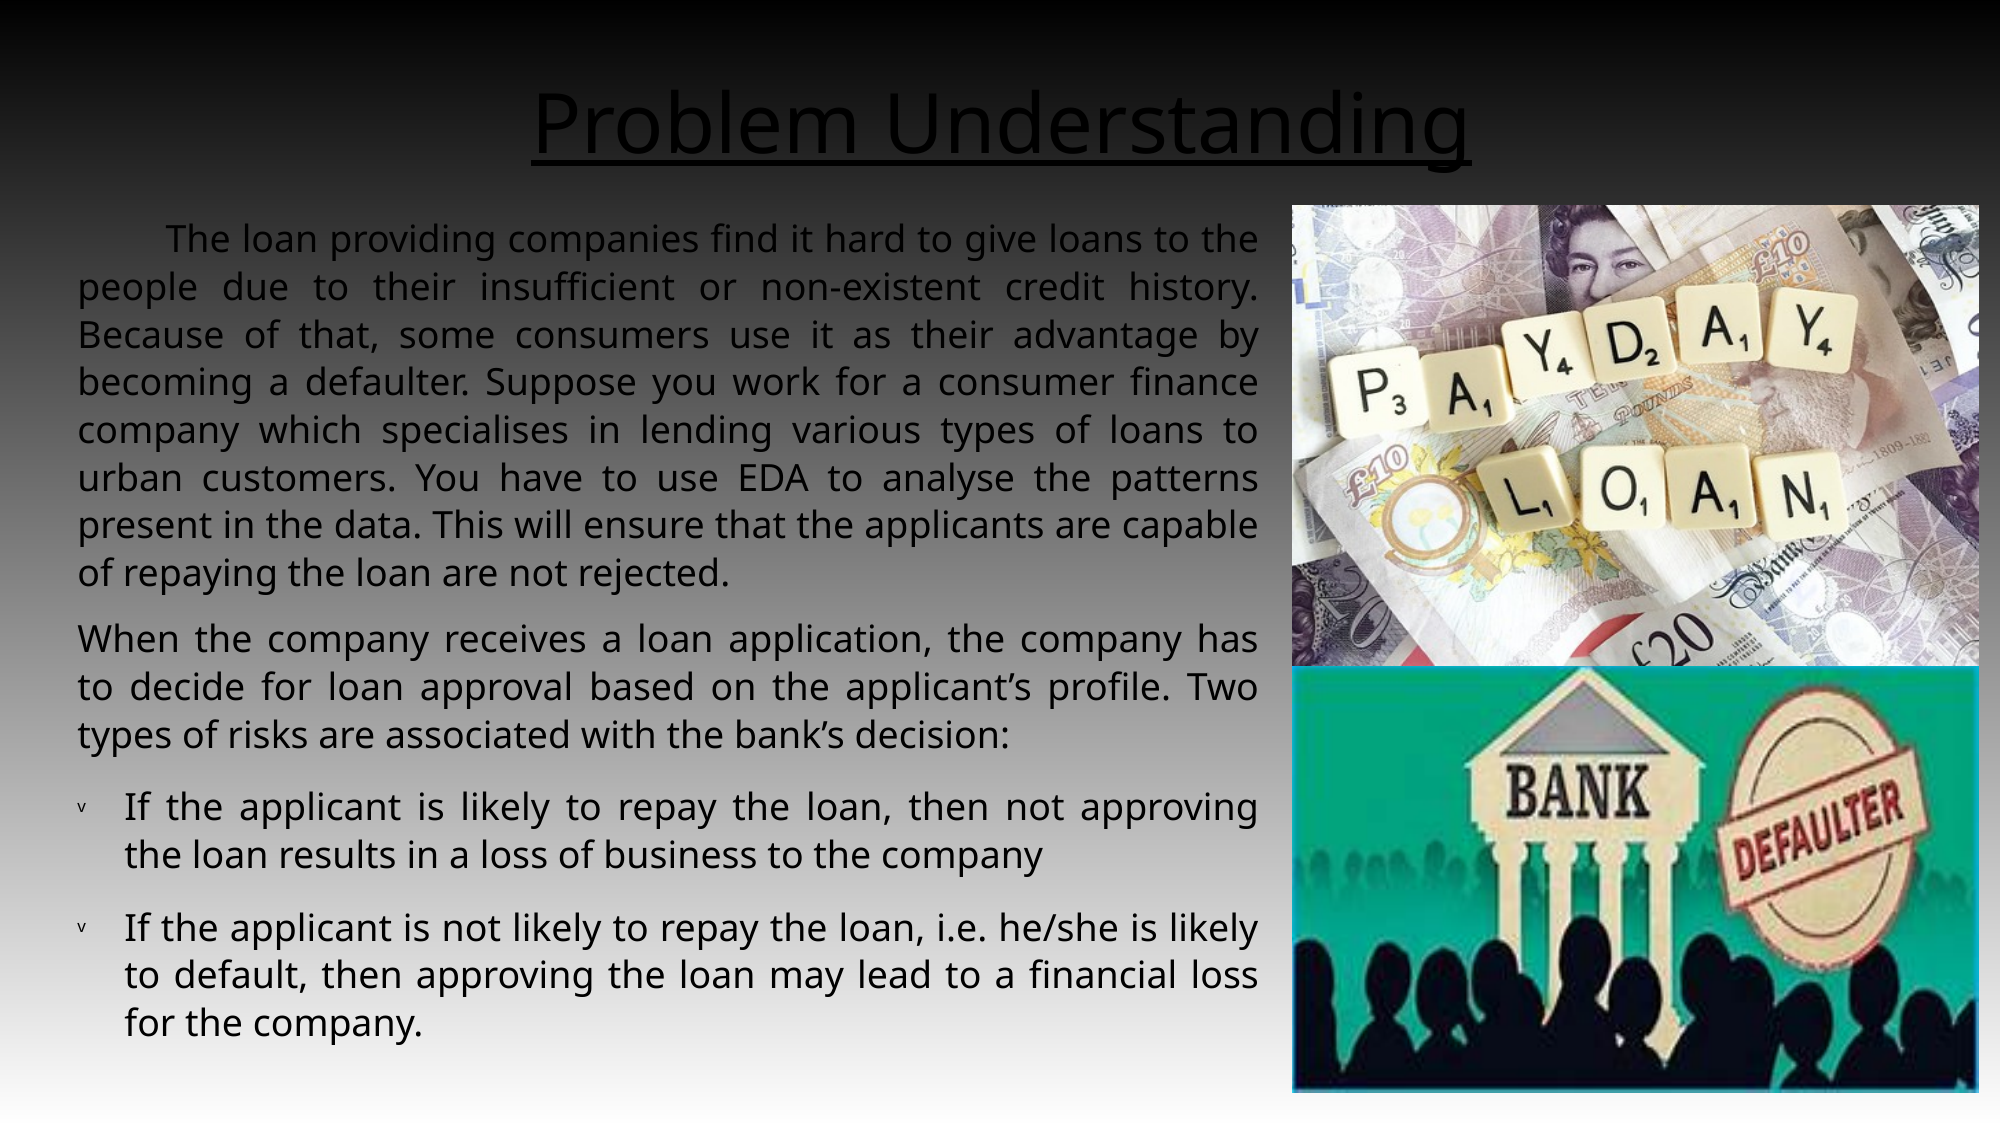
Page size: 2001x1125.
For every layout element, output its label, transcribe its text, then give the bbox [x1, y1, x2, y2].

text_box Problem Understanding [97, 62, 1906, 178]
text_box The loan providing companies find it hard to give loans to the people due to their insufficient or non-existent credit history. Because of that, some consumers use it as their advantage by becoming a defaulter. Suppose you work for a consumer finance company which specialises in lending various types of loans to urban customers. You have to use EDA to analyse the patterns present in the data. This will ensure that the applicants are capable of repaying the loan are not rejected. When the company receives a loan application, the company has to decide for loan approval based on the applicant’s profile. Two types of risks are associated with the bank’s decision: If the applicant is likely to repay the loan, then not approving the loan results in a loss of business to the company If the applicant is not likely to repay the loan, i.e. he/she is likely to default, then approving the loan may lead to a financial loss for the company. [62, 205, 1275, 1052]
picture [1292, 205, 1979, 1093]
